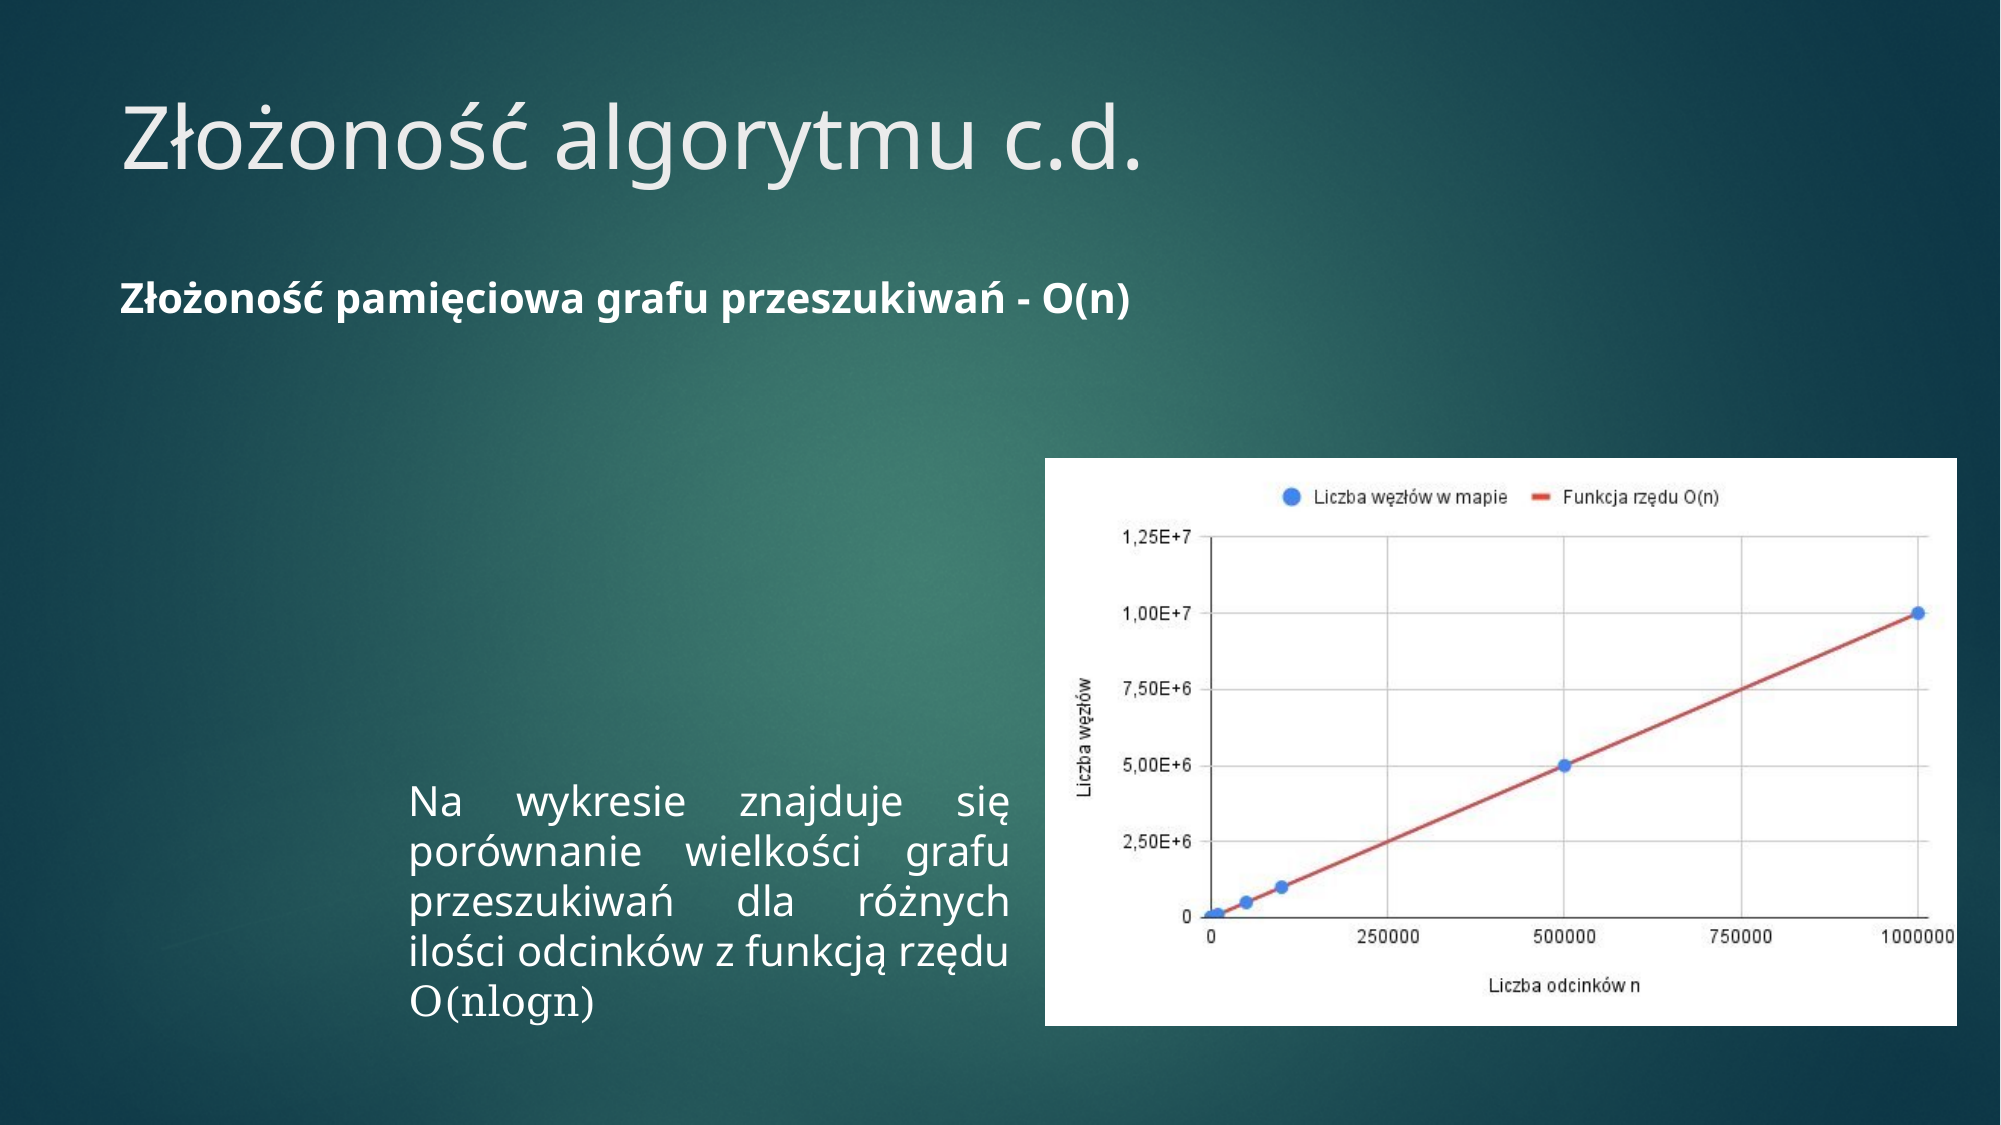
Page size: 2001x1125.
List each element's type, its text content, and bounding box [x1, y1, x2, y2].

text_box Na wykresie znajduje się porównanie wielkości grafu przeszukiwań dla różnych ilości odcinków z funkcją rzędu O(nlogn) [393, 766, 1026, 1081]
list Złożoność pamięciowa grafu przeszukiwań - O(n) [105, 264, 1526, 355]
picture [1045, 458, 1957, 1026]
title Złożoność algorytmu c.d. [106, 74, 1649, 305]
